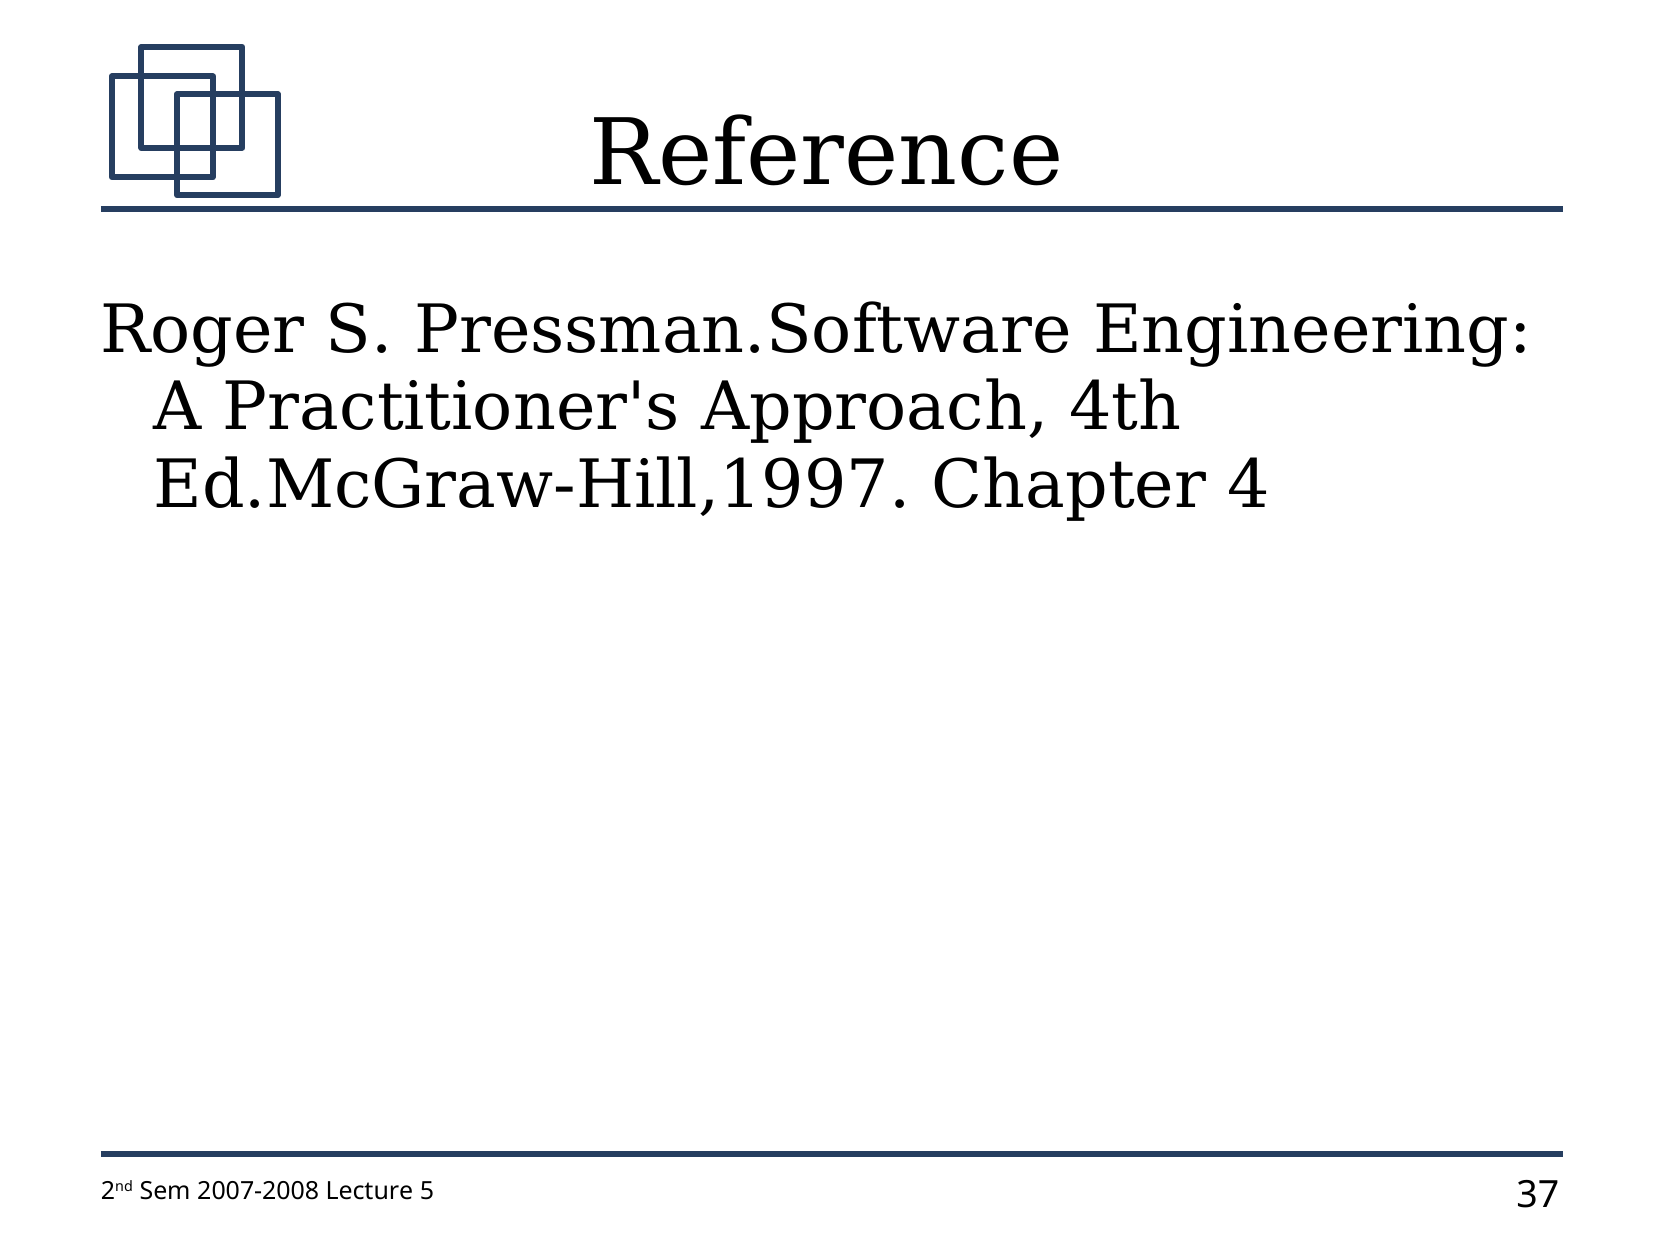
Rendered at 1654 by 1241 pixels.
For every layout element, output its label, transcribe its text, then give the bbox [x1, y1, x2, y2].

title Reference [82, 49, 1571, 257]
list Roger S. Pressman.Software Engineering: A Practitioner's Approach, 4th Ed.McGraw-Hill,1997. Chapter 4 [82, 290, 1571, 1109]
